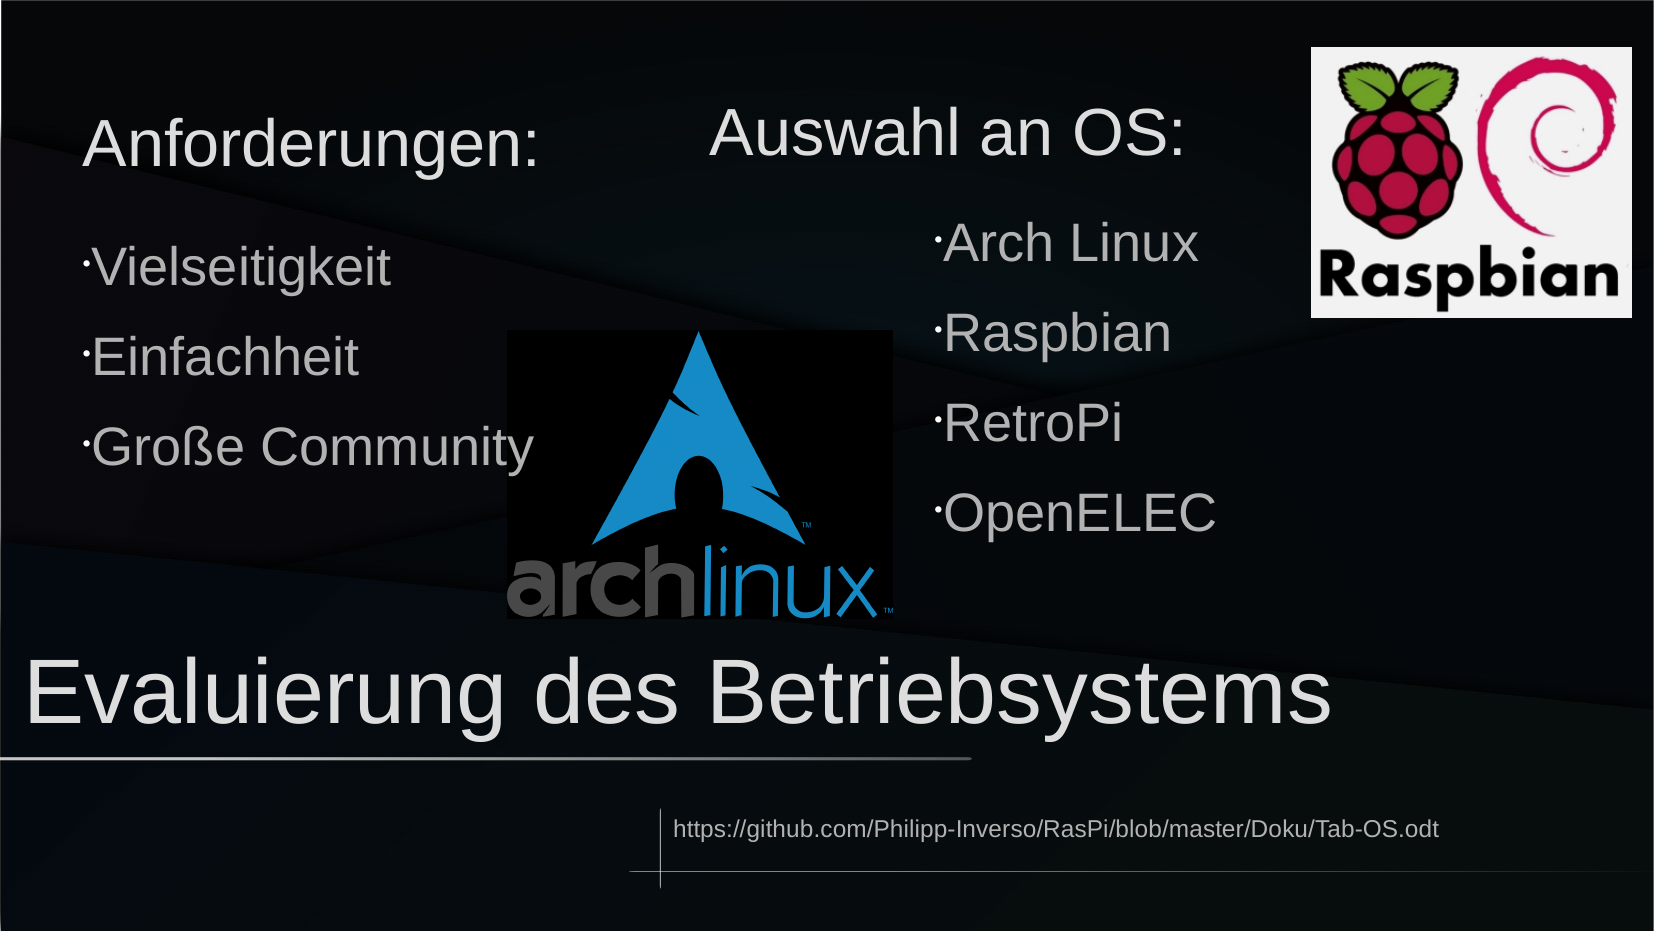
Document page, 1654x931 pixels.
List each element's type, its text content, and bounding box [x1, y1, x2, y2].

list Vielseitigkeit Einfachheit Große Community [82, 236, 603, 508]
list Anforderungen: [82, 106, 602, 189]
title Evaluierung des Betriebsystems [23, 637, 1501, 746]
list Auswahl an OS: [709, 94, 1229, 189]
picture [0, 0, 1654, 931]
list Arch Linux Raspbian RetroPi OpenELEC [934, 212, 1288, 567]
list https://github.com/Philipp-Inverso/RasPi/blob/master/Doku/Tab-OS.odt [673, 814, 1548, 863]
